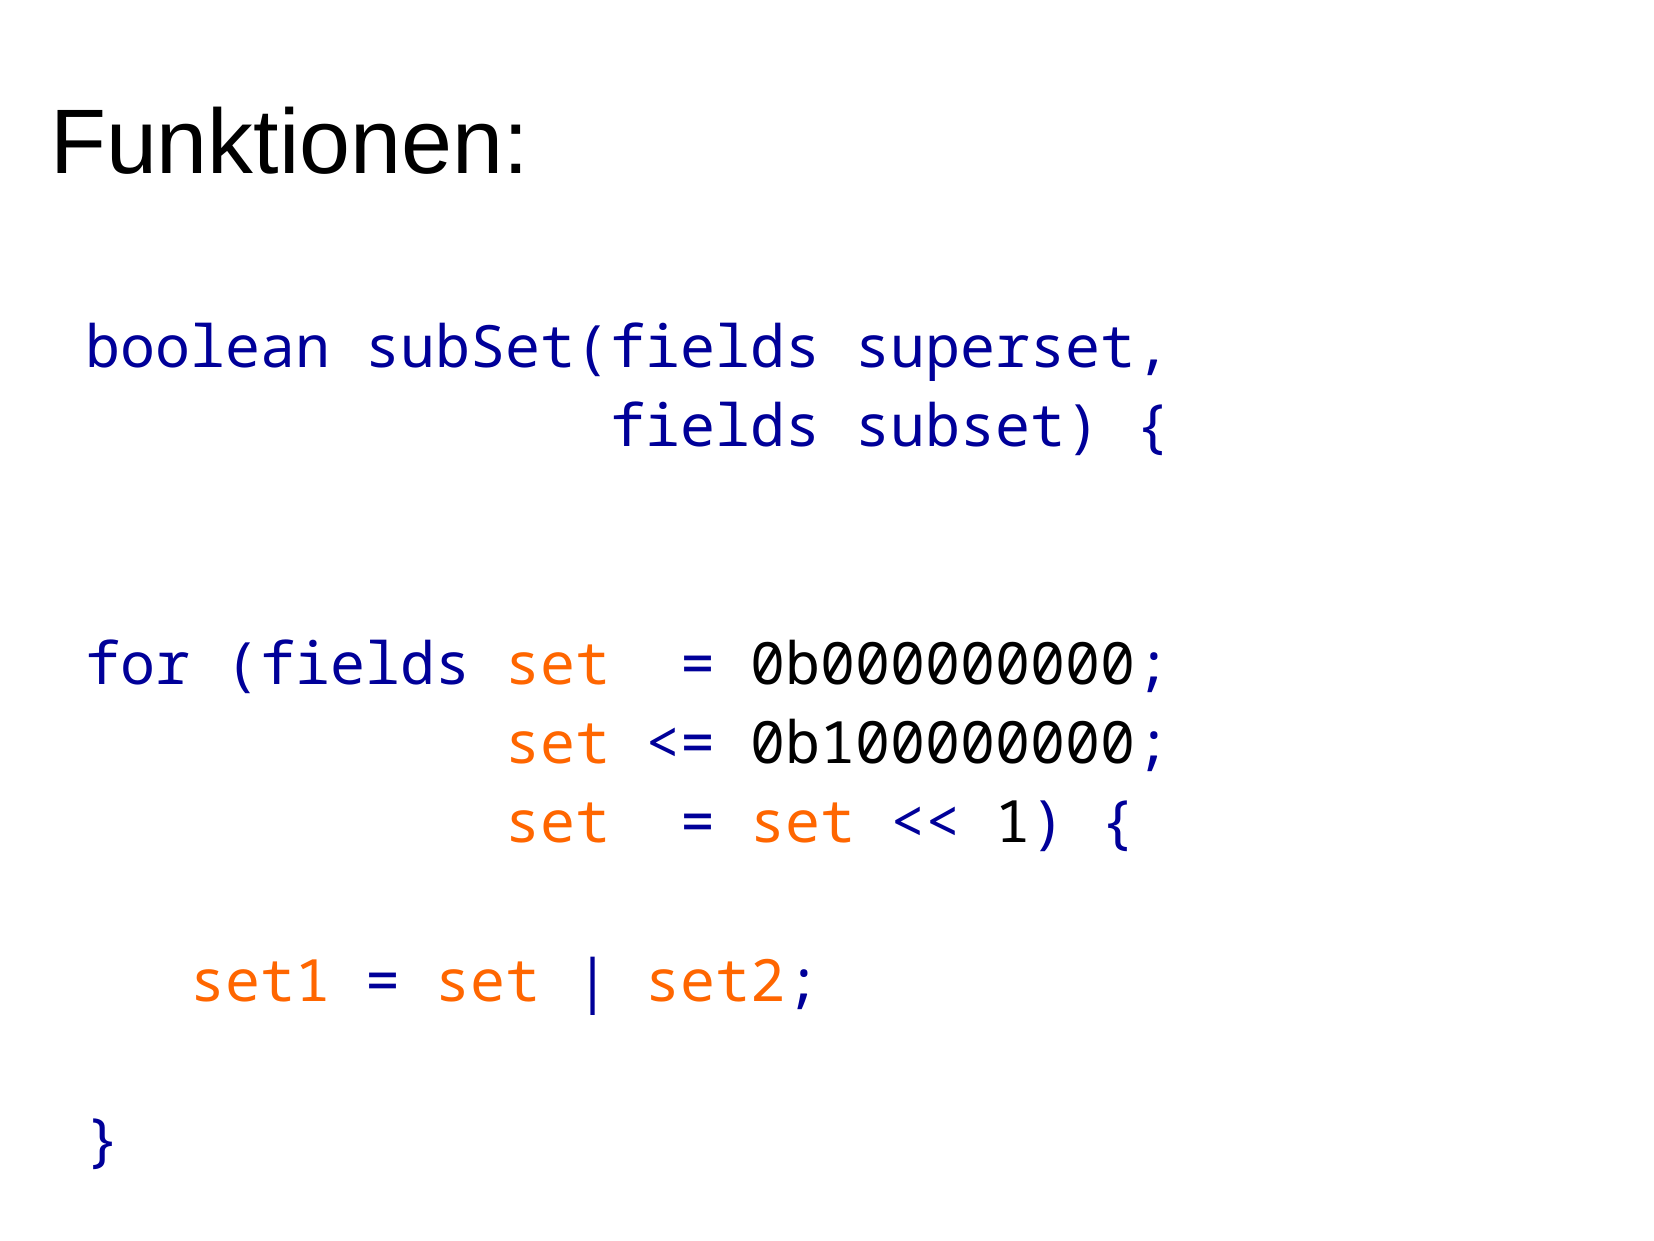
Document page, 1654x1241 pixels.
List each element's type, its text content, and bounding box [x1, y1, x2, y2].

text_box boolean subSet(fields superset, fields subset) { for (fields set = 0b000000000; set <= 0b100000000; set = set << 1) { set1 = set | set2; } [70, 218, 1282, 1217]
text_box Funktionen: [35, 83, 904, 201]
